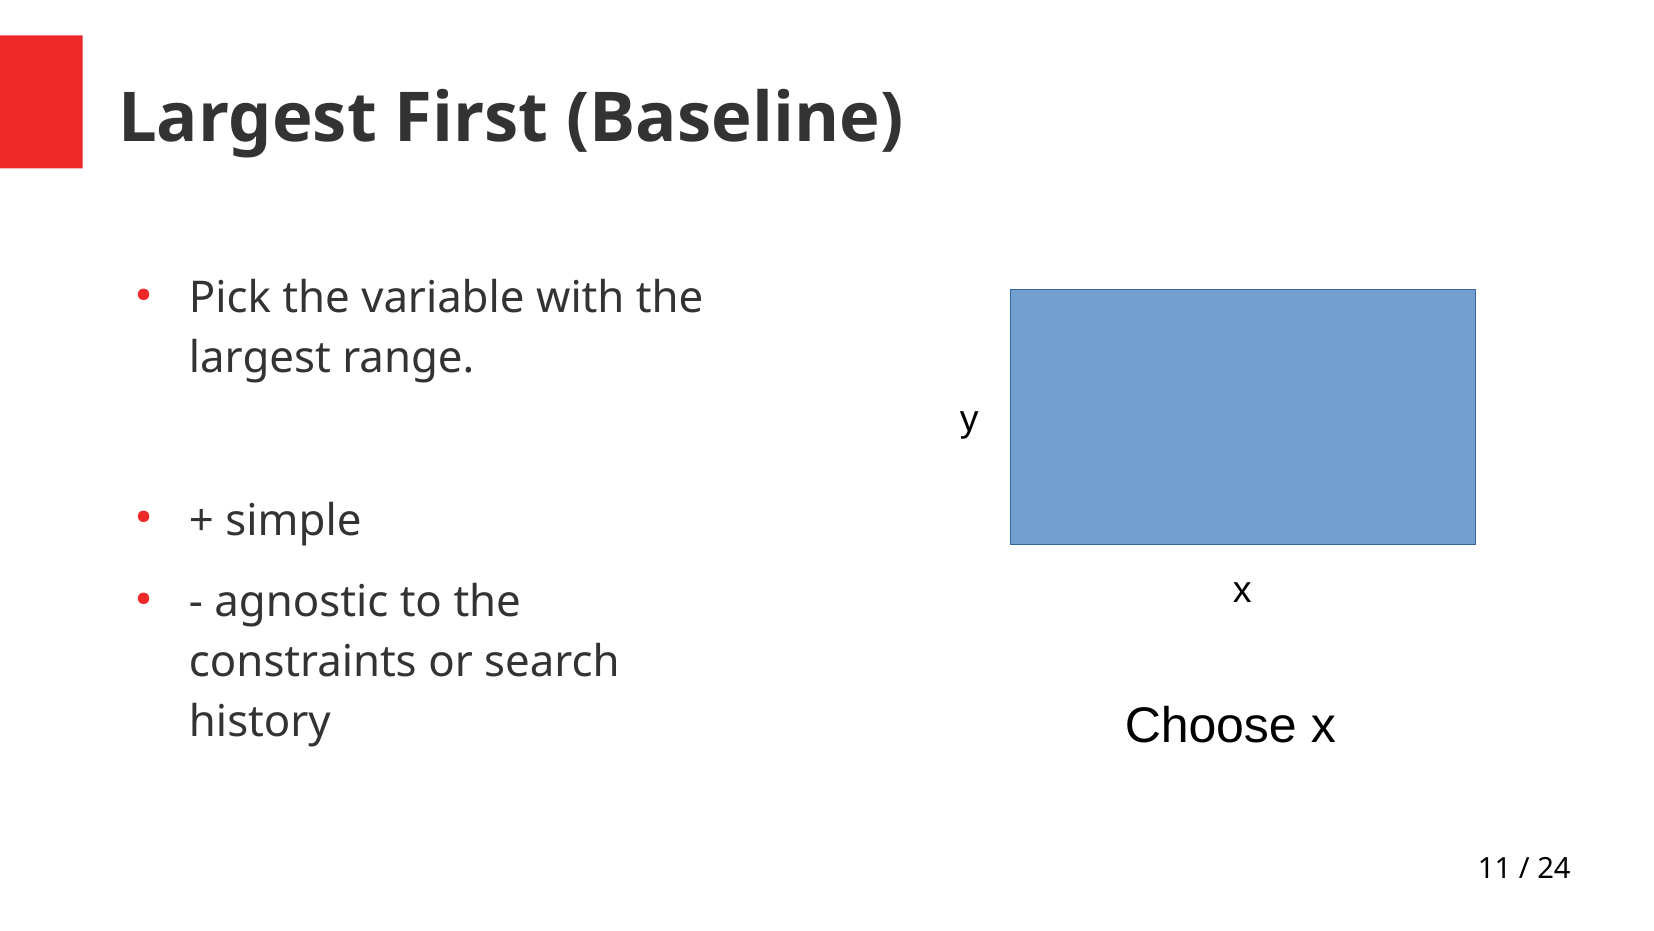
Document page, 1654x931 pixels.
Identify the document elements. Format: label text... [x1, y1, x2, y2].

text_box y [945, 390, 994, 447]
text_box Choose x [1110, 690, 1365, 761]
list Pick the variable with the largest range. + simple - agnostic to the constraints or search history [118, 265, 721, 806]
title Largest First (Baseline) [118, 37, 1571, 193]
text_box [1010, 289, 1476, 545]
text_box x [1218, 561, 1267, 619]
